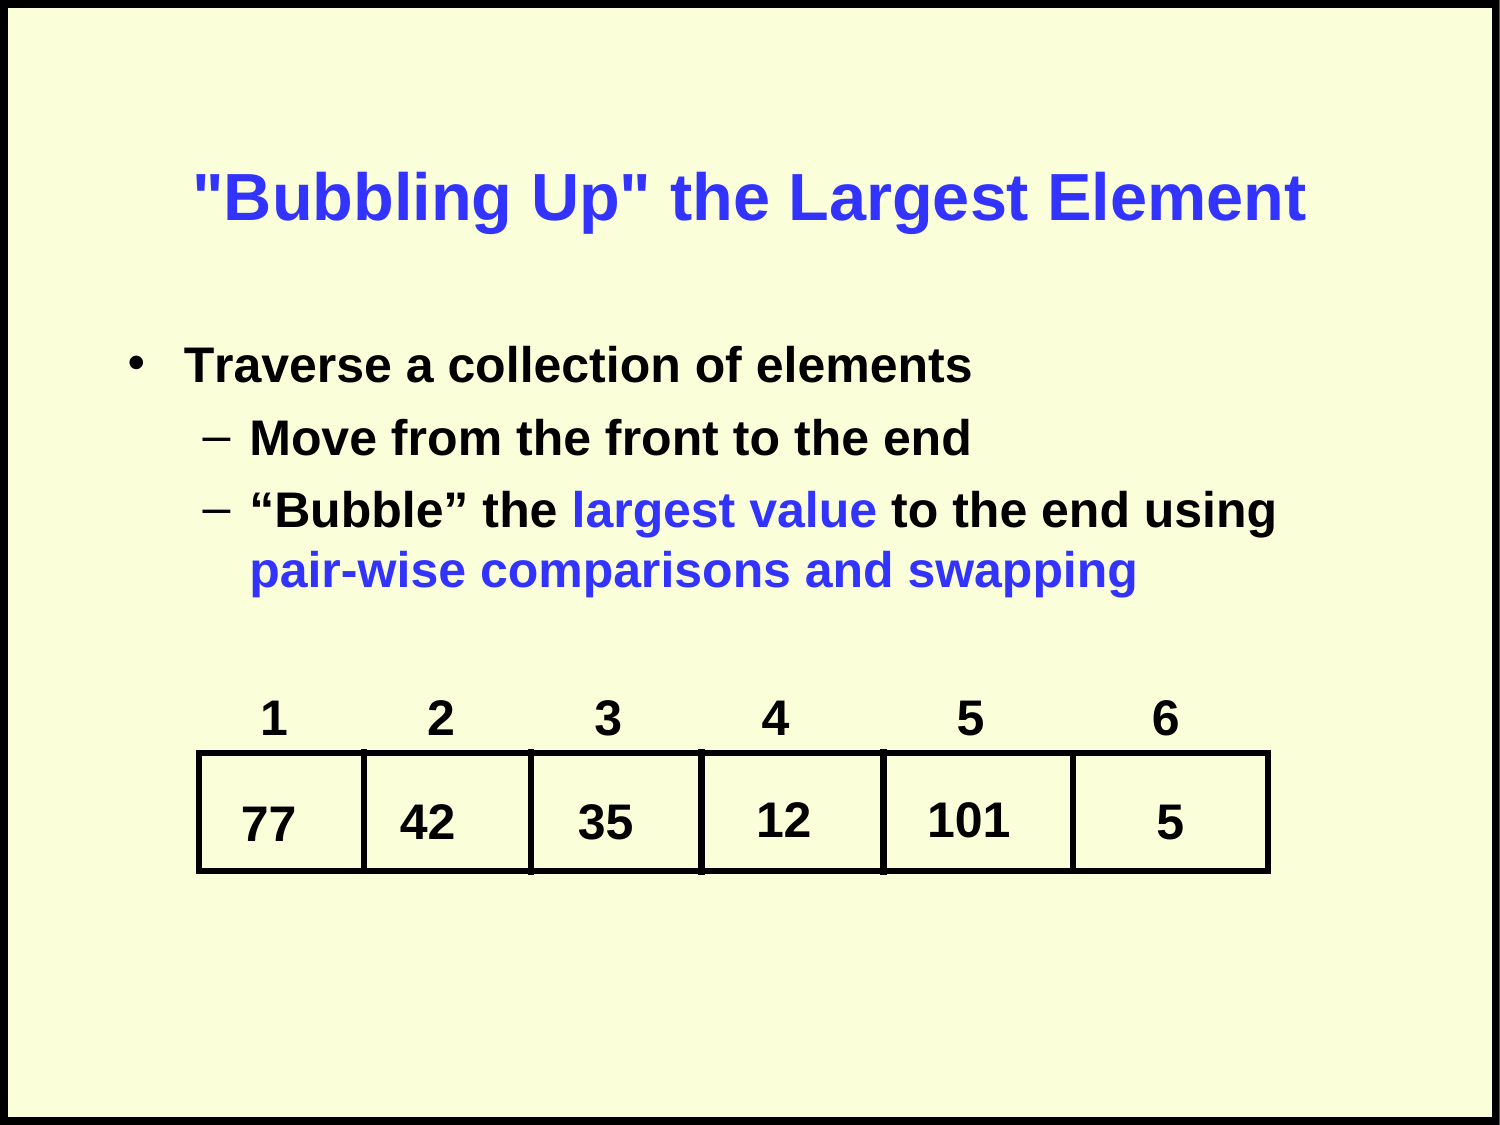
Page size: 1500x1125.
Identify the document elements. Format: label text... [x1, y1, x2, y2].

text_box 1 2 3 4 5 6 [244, 677, 1198, 754]
text_box 12 [740, 779, 827, 856]
text_box 101 [912, 779, 1026, 855]
text_box 77 [225, 784, 312, 860]
title "Bubbling Up" the Largest Element [112, 99, 1388, 288]
text_box 42 [384, 781, 471, 858]
text_box 35 [562, 781, 649, 858]
list Traverse a collection of elements Move from the front to the end “Bubble” the largest value to the end using pair-wise comparisons and swapping [112, 324, 1388, 1000]
text_box 5 [1141, 781, 1200, 858]
